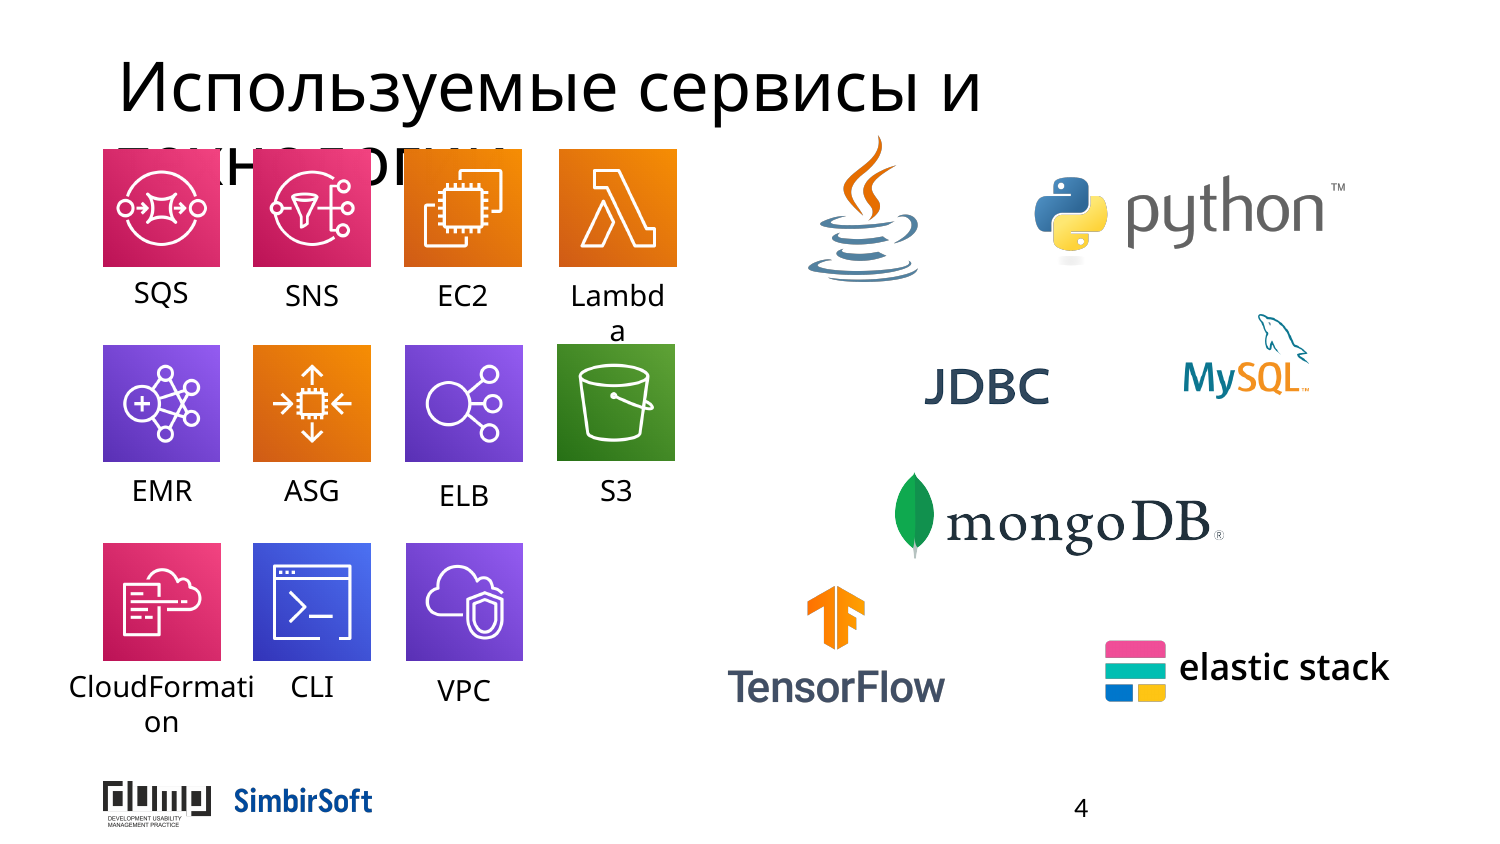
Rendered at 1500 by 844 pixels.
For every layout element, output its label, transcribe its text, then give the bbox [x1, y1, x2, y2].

picture [405, 345, 523, 462]
title Используемые сервисы и технологии [103, 44, 1397, 122]
picture [1159, 291, 1337, 414]
text_box Lambda [555, 270, 681, 355]
picture [103, 149, 220, 267]
picture [559, 149, 677, 267]
text_box ELB [418, 469, 511, 520]
slide_number <номер> [1059, 782, 1397, 827]
text_box CLI [273, 660, 352, 711]
picture [808, 135, 918, 282]
picture [917, 355, 1066, 413]
picture [103, 543, 221, 660]
text_box SQS [116, 266, 207, 317]
picture [695, 470, 1226, 735]
text_box EMR [116, 465, 208, 516]
text_box VPC [418, 665, 511, 716]
picture [406, 543, 523, 661]
picture [253, 149, 371, 267]
text_box SNS [267, 270, 357, 320]
picture [1031, 173, 1369, 274]
picture [404, 149, 522, 267]
text_box S3 [571, 465, 662, 516]
picture [557, 355, 675, 461]
picture [103, 345, 220, 462]
text_box CloudFormation [50, 660, 274, 746]
text_box ASG [266, 465, 358, 516]
picture [1098, 633, 1397, 709]
picture [253, 345, 371, 462]
text_box EC2 [418, 270, 508, 320]
picture [103, 781, 211, 827]
picture [253, 543, 371, 661]
